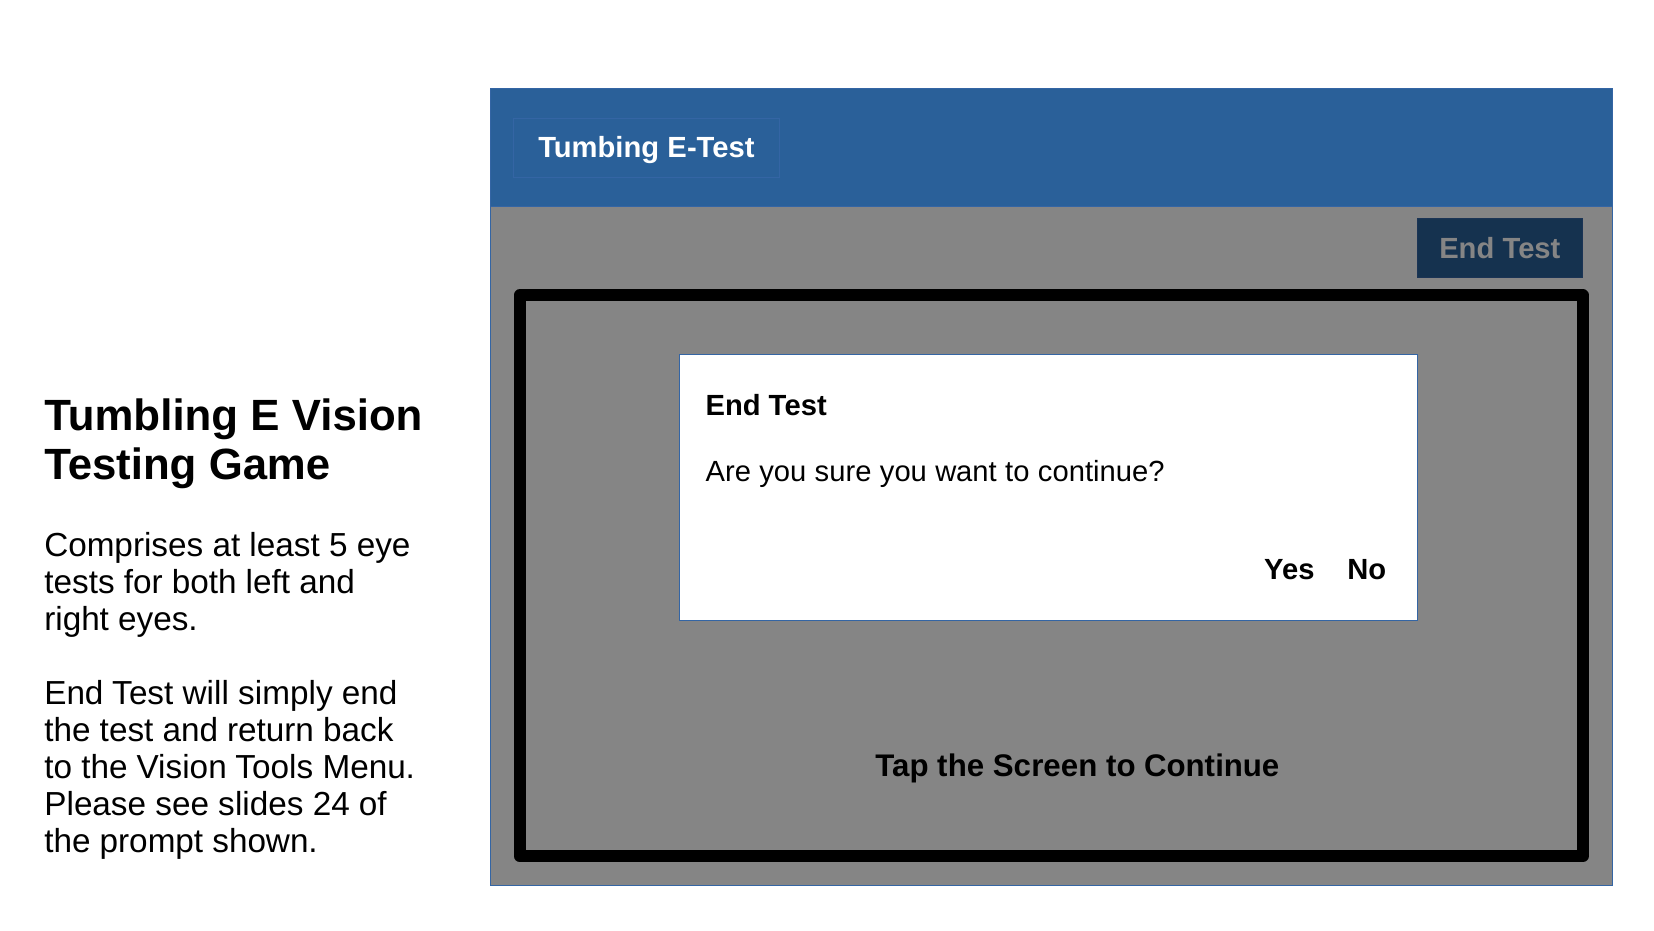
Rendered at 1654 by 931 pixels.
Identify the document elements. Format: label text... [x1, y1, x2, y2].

text_box [490, 88, 1613, 886]
text_box Tumbling E Vision Testing Game Comprises at least 5 eye tests for both left and right eyes. End Test will simply end the test and return back to the Vision Tools Menu. Please see slides 24 of the prompt shown. [29, 384, 443, 867]
text_box Tumbing E-Test [513, 118, 780, 178]
text_box End Test Are you sure you want to continue? Yes No [679, 354, 1418, 621]
